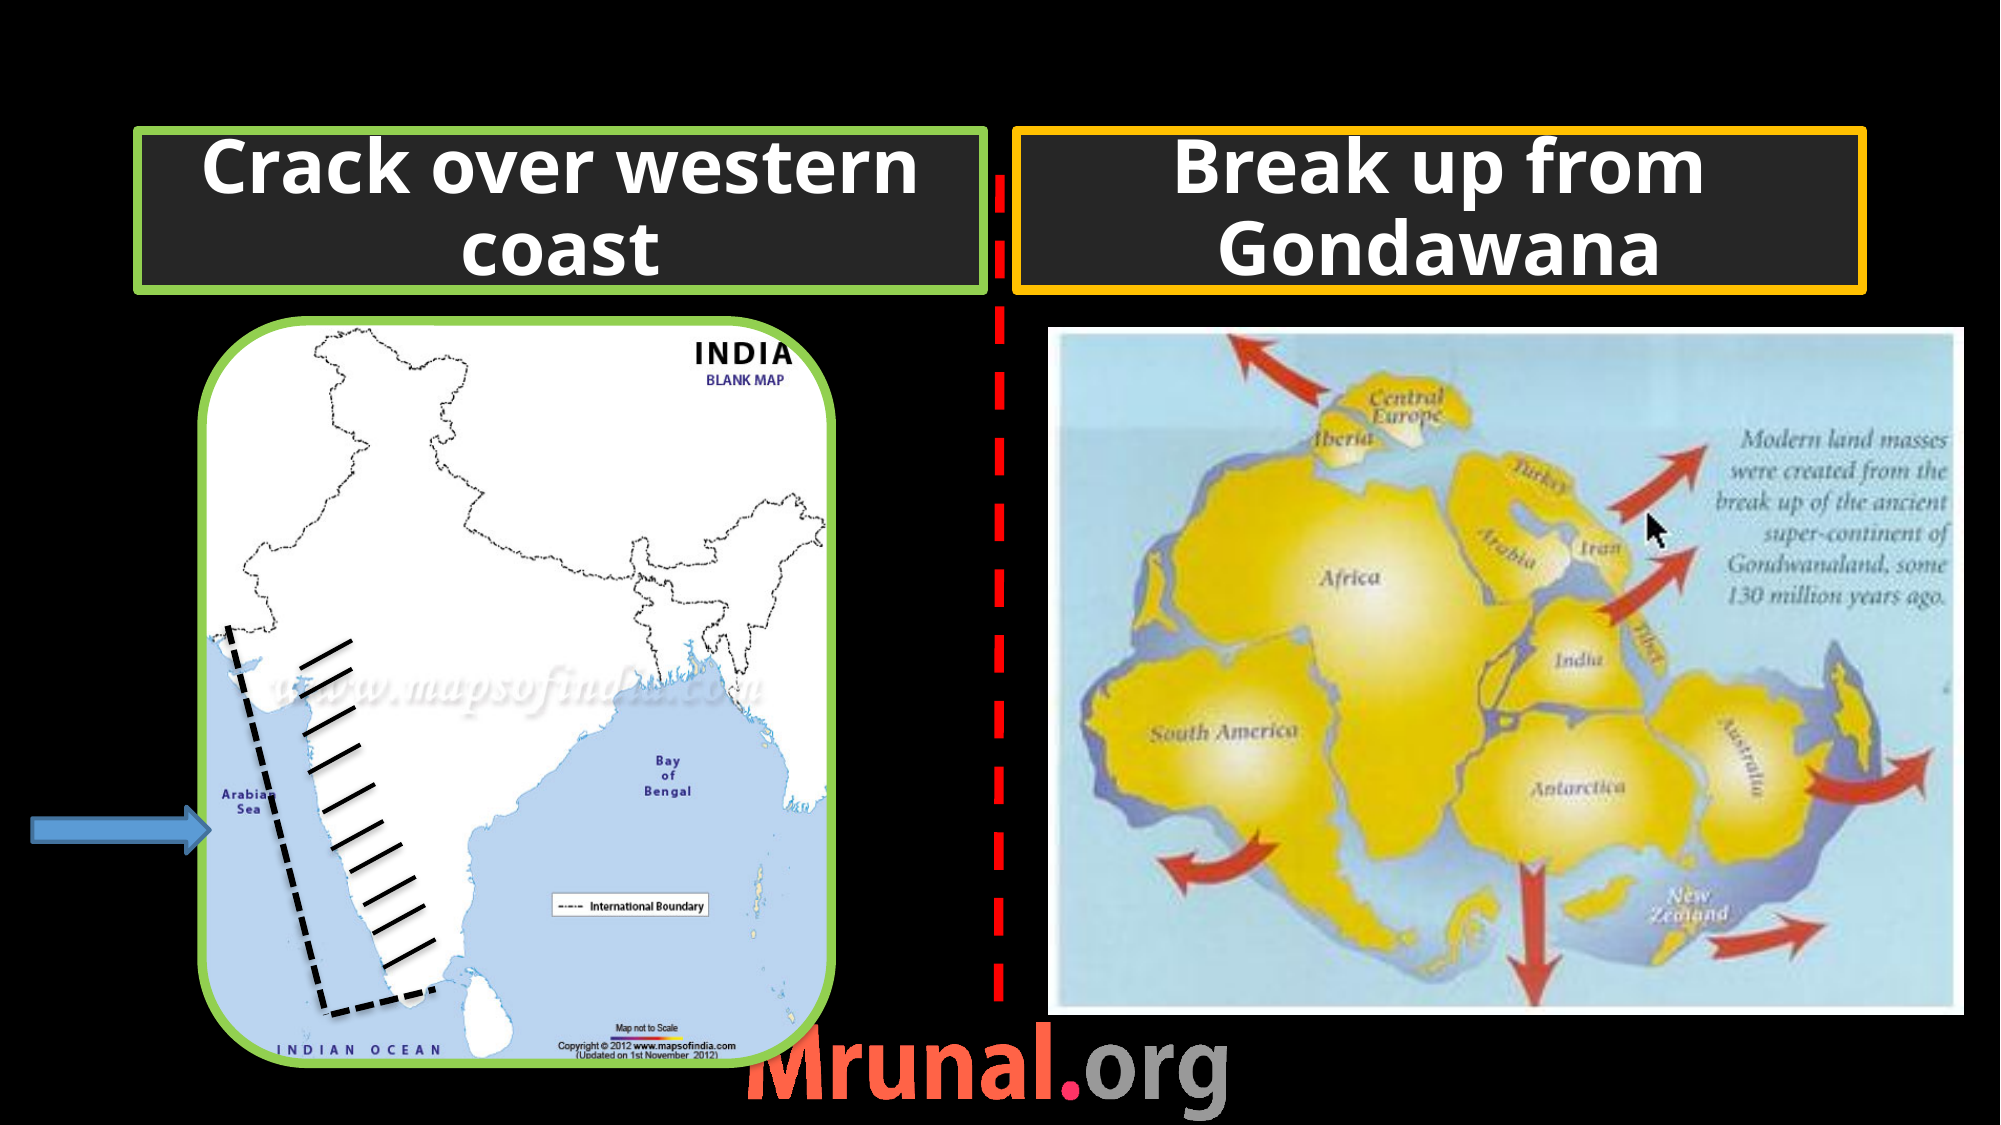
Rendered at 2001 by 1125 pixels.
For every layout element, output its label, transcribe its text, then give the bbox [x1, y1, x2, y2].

list Break up from Gondawana [1016, 130, 1863, 290]
picture [741, 327, 1964, 1125]
list Crack over western coast [137, 130, 984, 290]
text_box [32, 320, 832, 1064]
